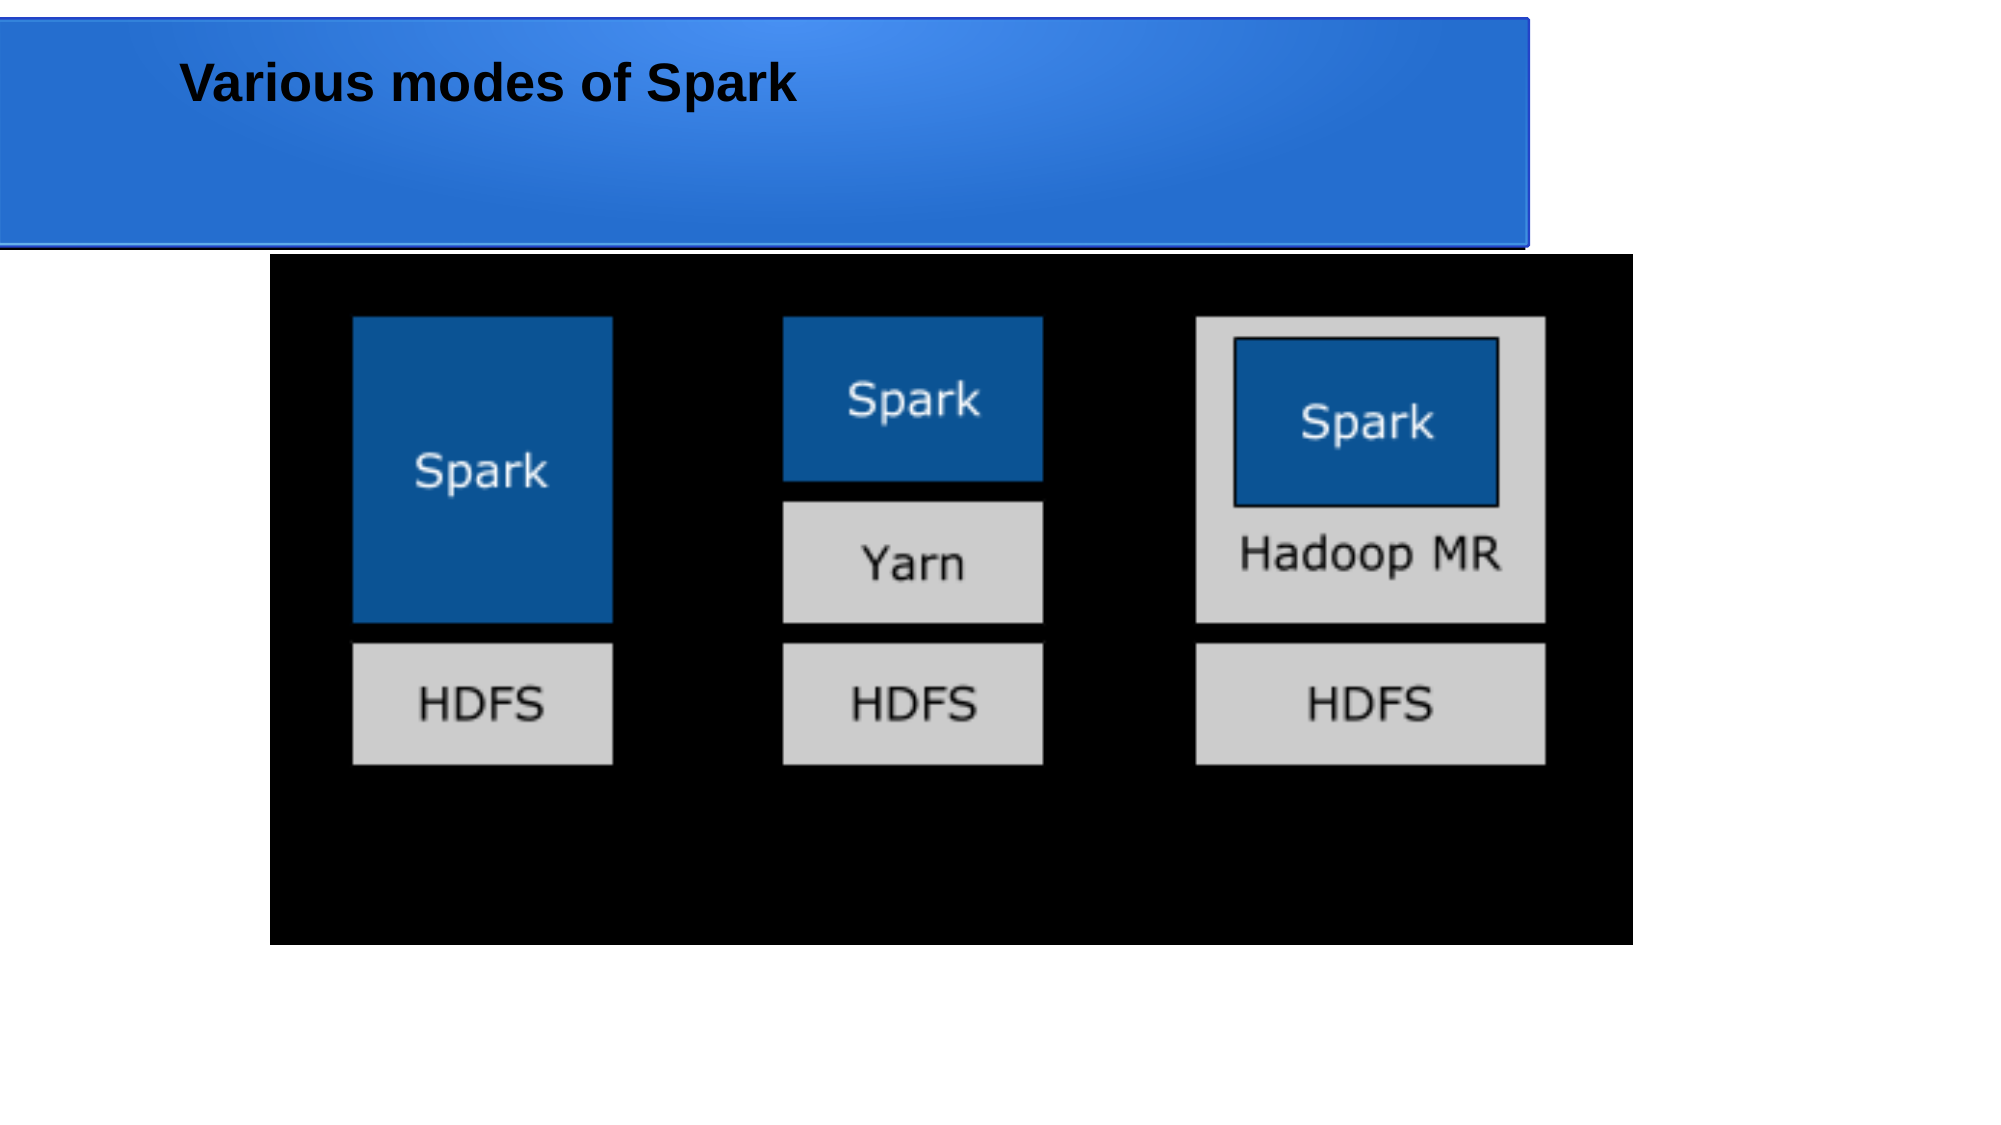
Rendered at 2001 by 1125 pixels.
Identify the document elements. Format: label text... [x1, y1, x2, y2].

picture [270, 254, 1633, 946]
text_box Various modes of Spark [165, 45, 814, 121]
